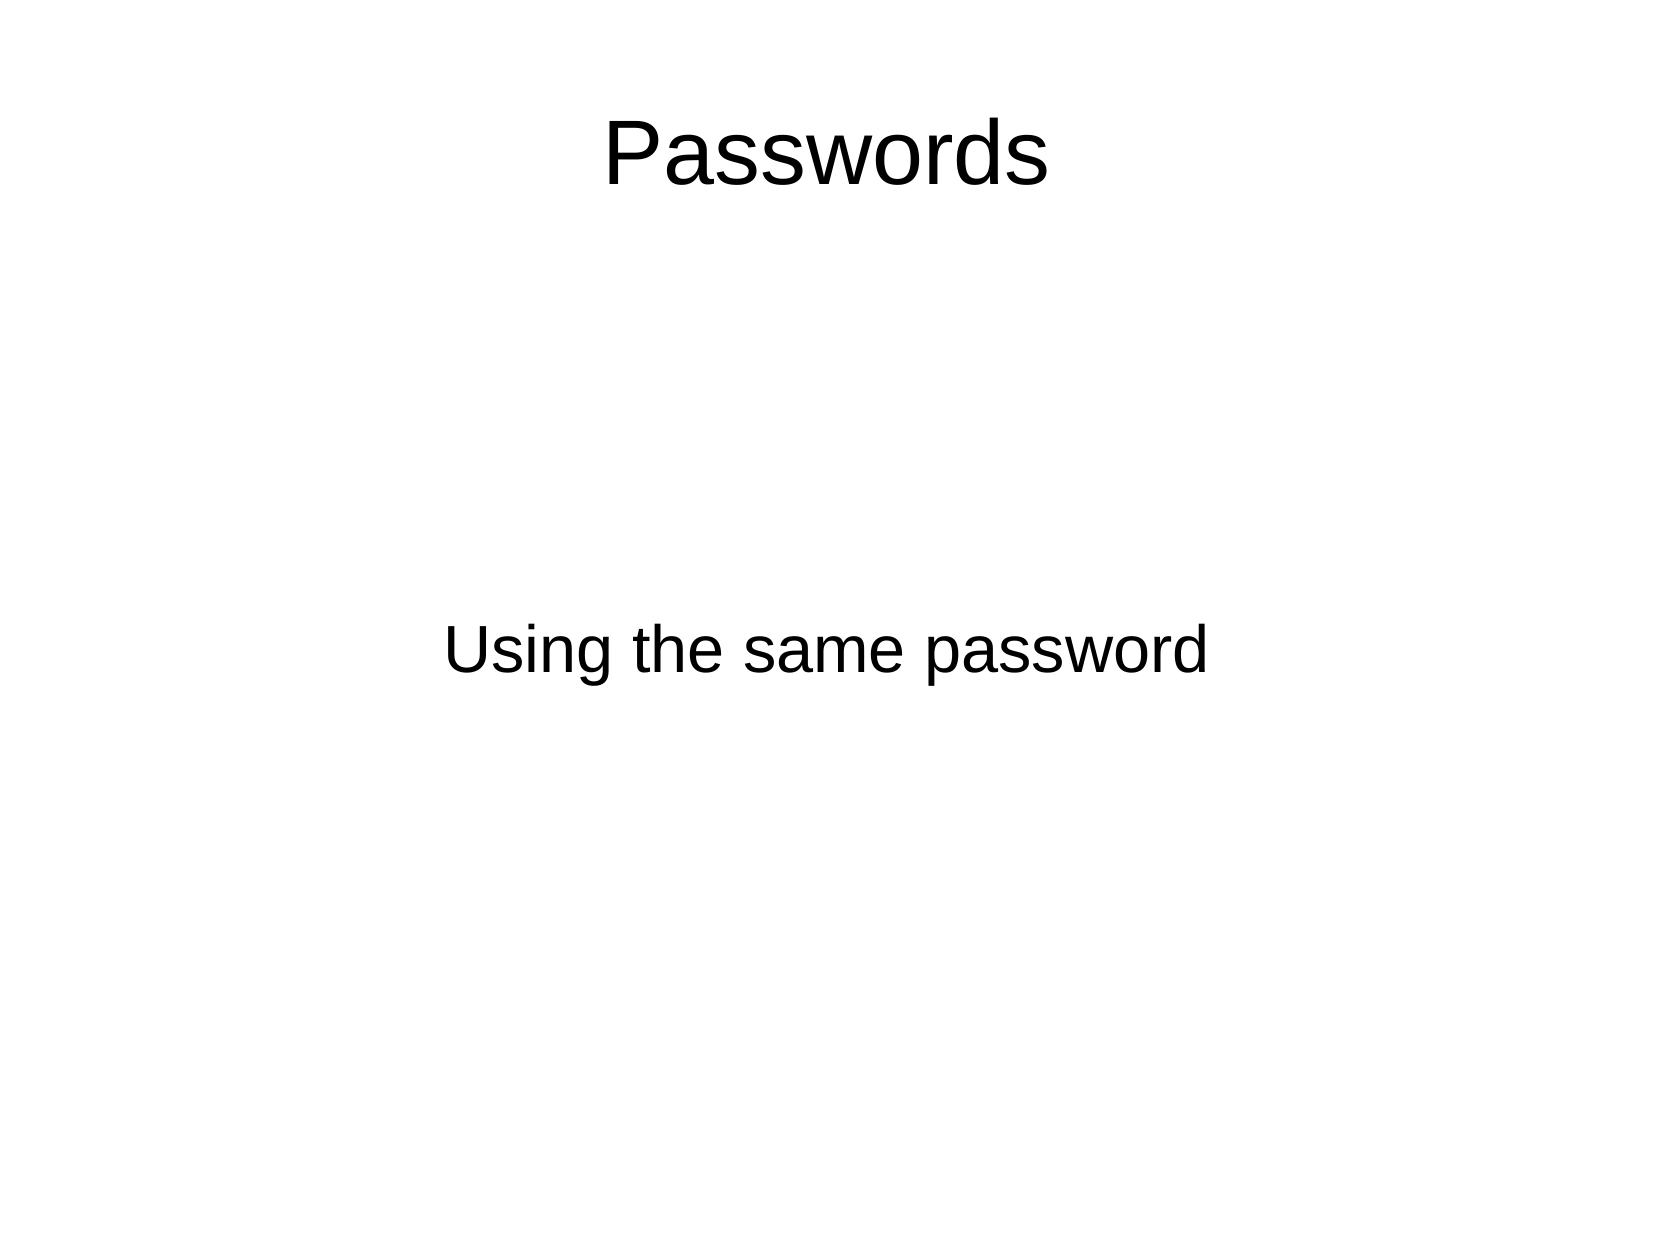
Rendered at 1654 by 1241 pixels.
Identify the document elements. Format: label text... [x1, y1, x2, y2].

subtitle Using the same password [82, 290, 1571, 1010]
title Passwords [82, 49, 1571, 257]
